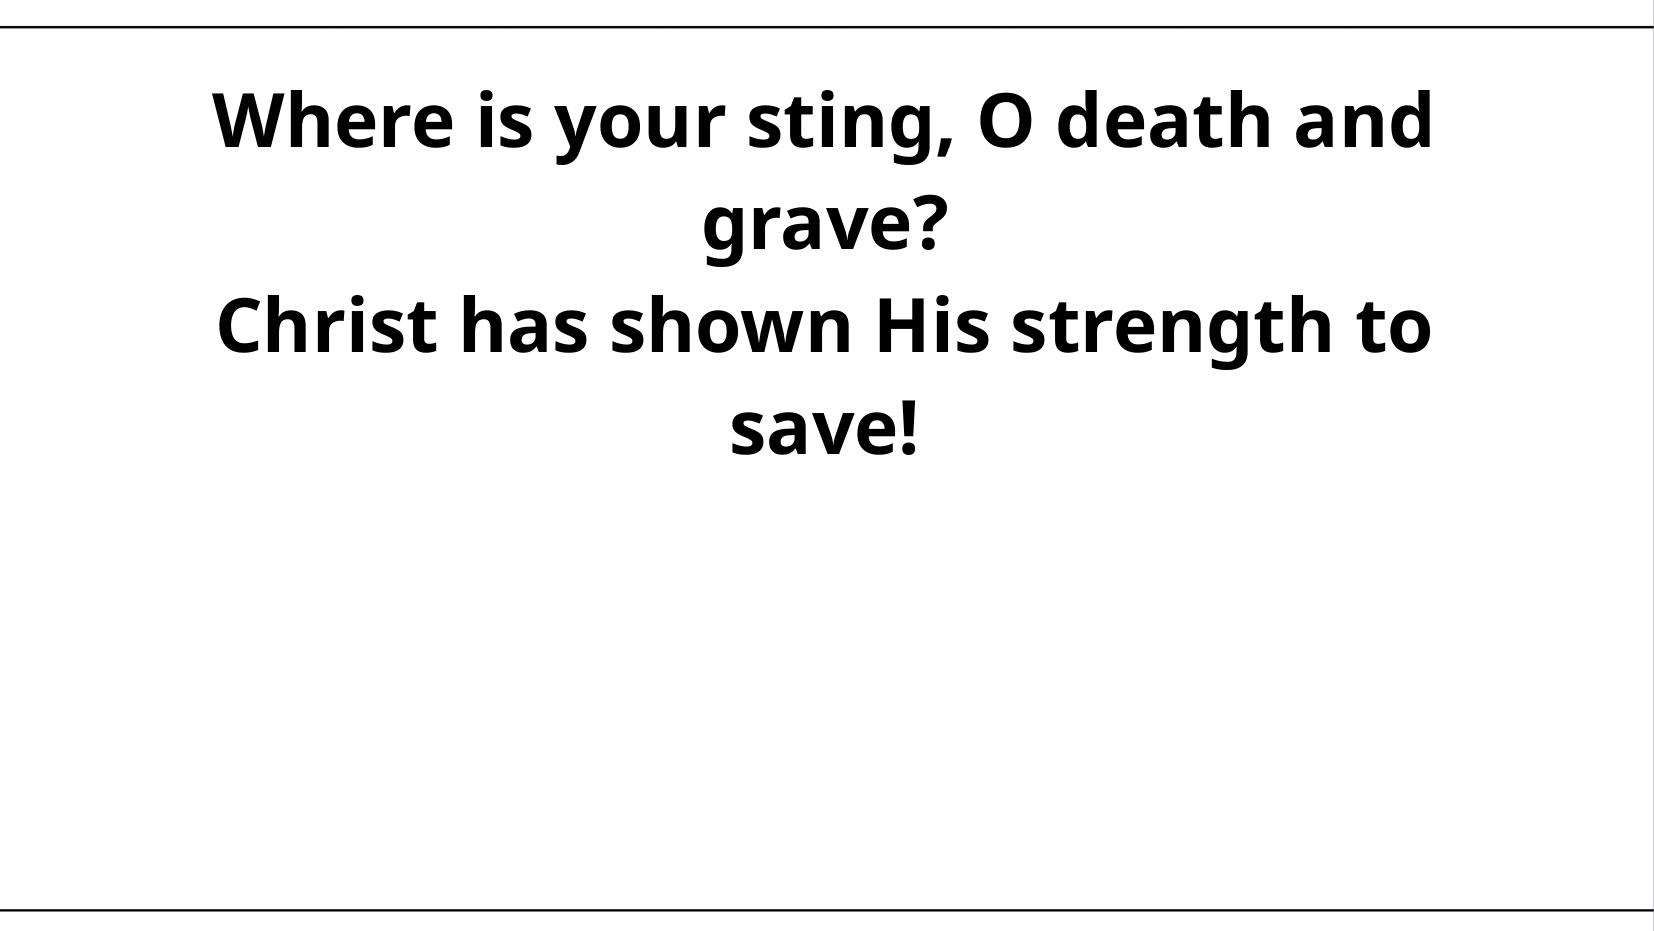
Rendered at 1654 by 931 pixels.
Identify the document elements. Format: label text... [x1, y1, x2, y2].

text_box Where is your sting, O death and grave? Christ has shown His strength to save! [105, 60, 1546, 275]
picture [0, 0, 1654, 931]
